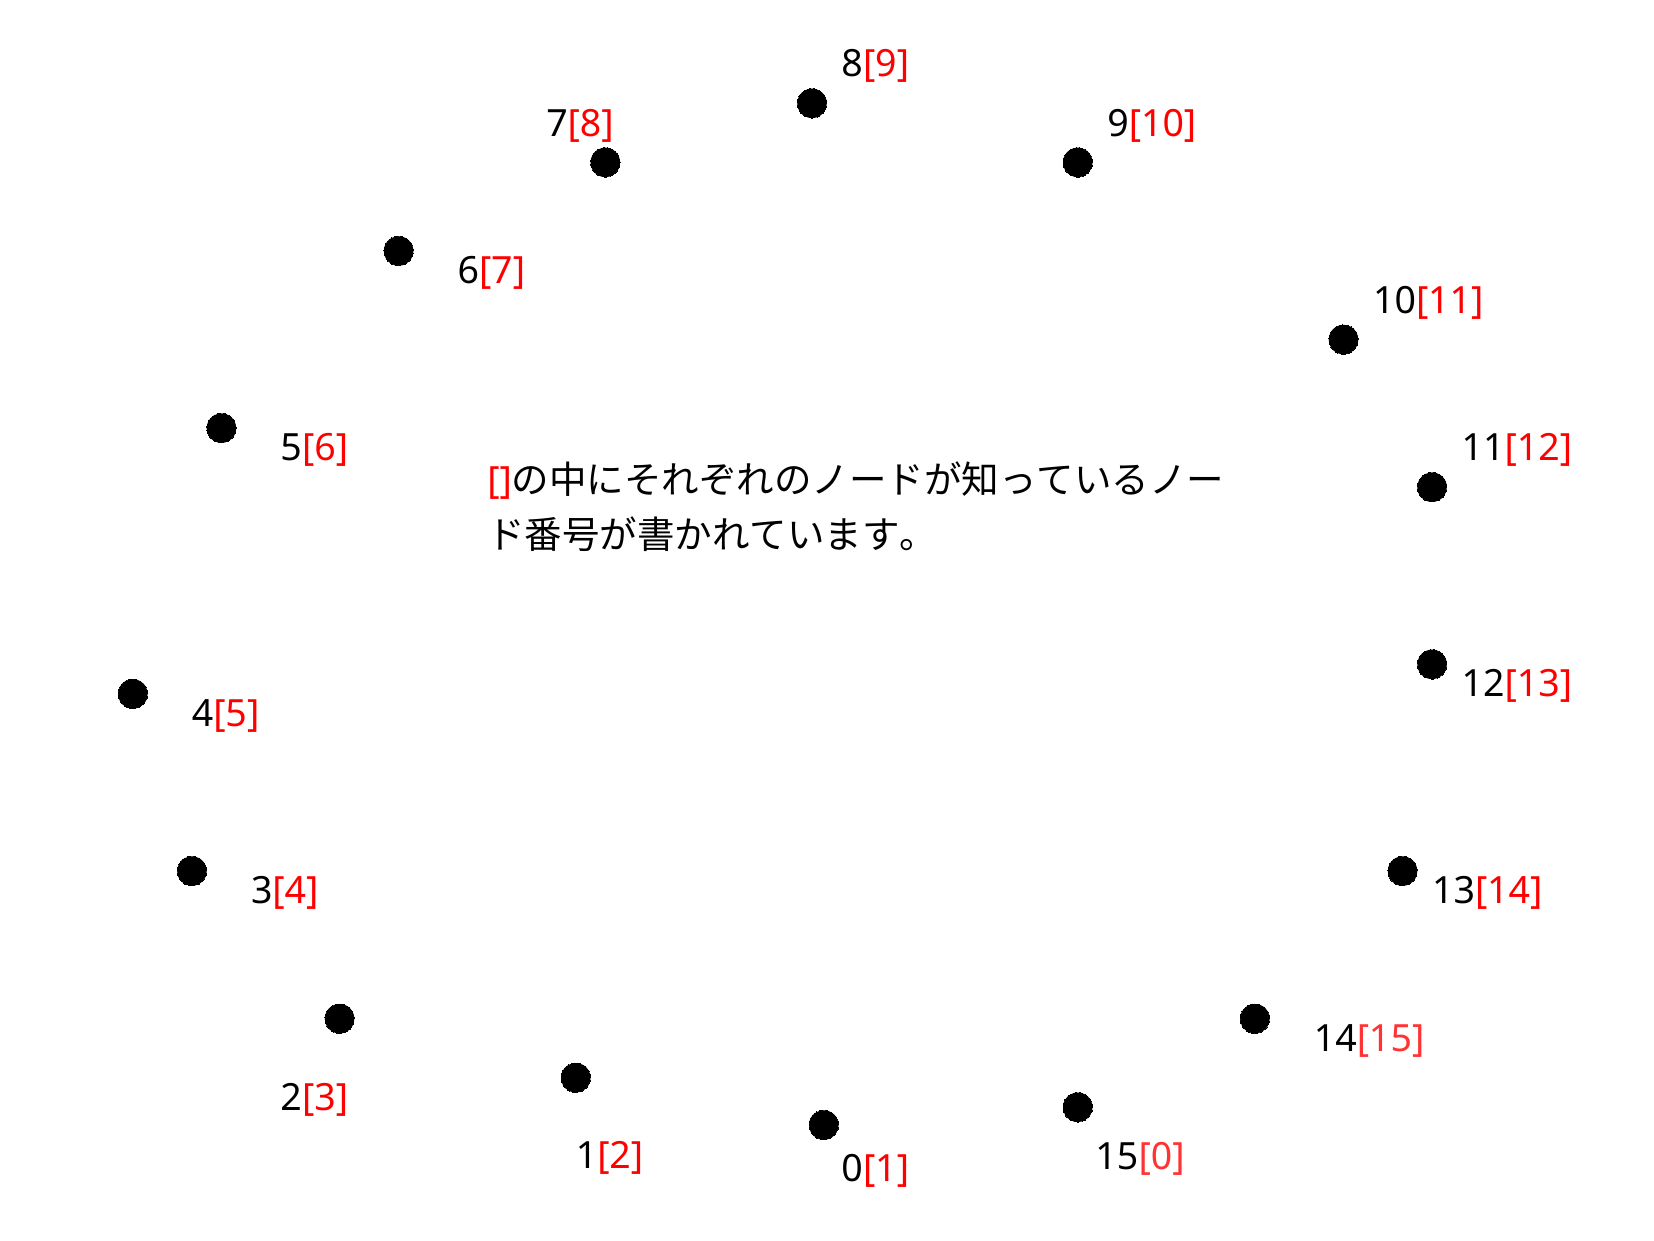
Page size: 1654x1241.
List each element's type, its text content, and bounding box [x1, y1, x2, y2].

text_box 15[0] [1080, 1122, 1359, 1182]
text_box []の中にそれぞれのノードが知っているノード番号が書かれています。 [472, 443, 1241, 591]
text_box [1417, 649, 1446, 680]
text_box [1240, 1003, 1270, 1034]
text_box 9[10] [1092, 88, 1241, 149]
text_box [1328, 324, 1359, 355]
text_box 7[8] [531, 88, 650, 149]
text_box [809, 1110, 839, 1140]
text_box 1[2] [561, 1121, 709, 1182]
text_box 2[3] [265, 1063, 384, 1123]
text_box 12[13] [1446, 649, 1595, 709]
text_box [383, 236, 414, 266]
text_box 0[1] [826, 1133, 945, 1194]
text_box [797, 88, 827, 119]
text_box 11[12] [1446, 413, 1595, 473]
text_box [1062, 1092, 1093, 1123]
text_box [1062, 147, 1093, 178]
text_box [118, 679, 148, 709]
text_box [561, 1062, 591, 1093]
text_box [1387, 856, 1417, 886]
text_box [590, 149, 621, 178]
text_box 8[9] [826, 28, 945, 89]
text_box 3[4] [236, 855, 384, 916]
text_box 14[15] [1299, 1003, 1506, 1064]
text_box [1417, 472, 1447, 502]
text_box 10[11] [1358, 265, 1536, 326]
text_box 4[5] [177, 678, 414, 739]
text_box 6[7] [442, 236, 562, 296]
text_box [324, 1003, 355, 1034]
text_box [206, 413, 237, 443]
text_box 13[14] [1417, 856, 1565, 916]
text_box 5[6] [265, 412, 532, 473]
text_box [177, 856, 207, 886]
